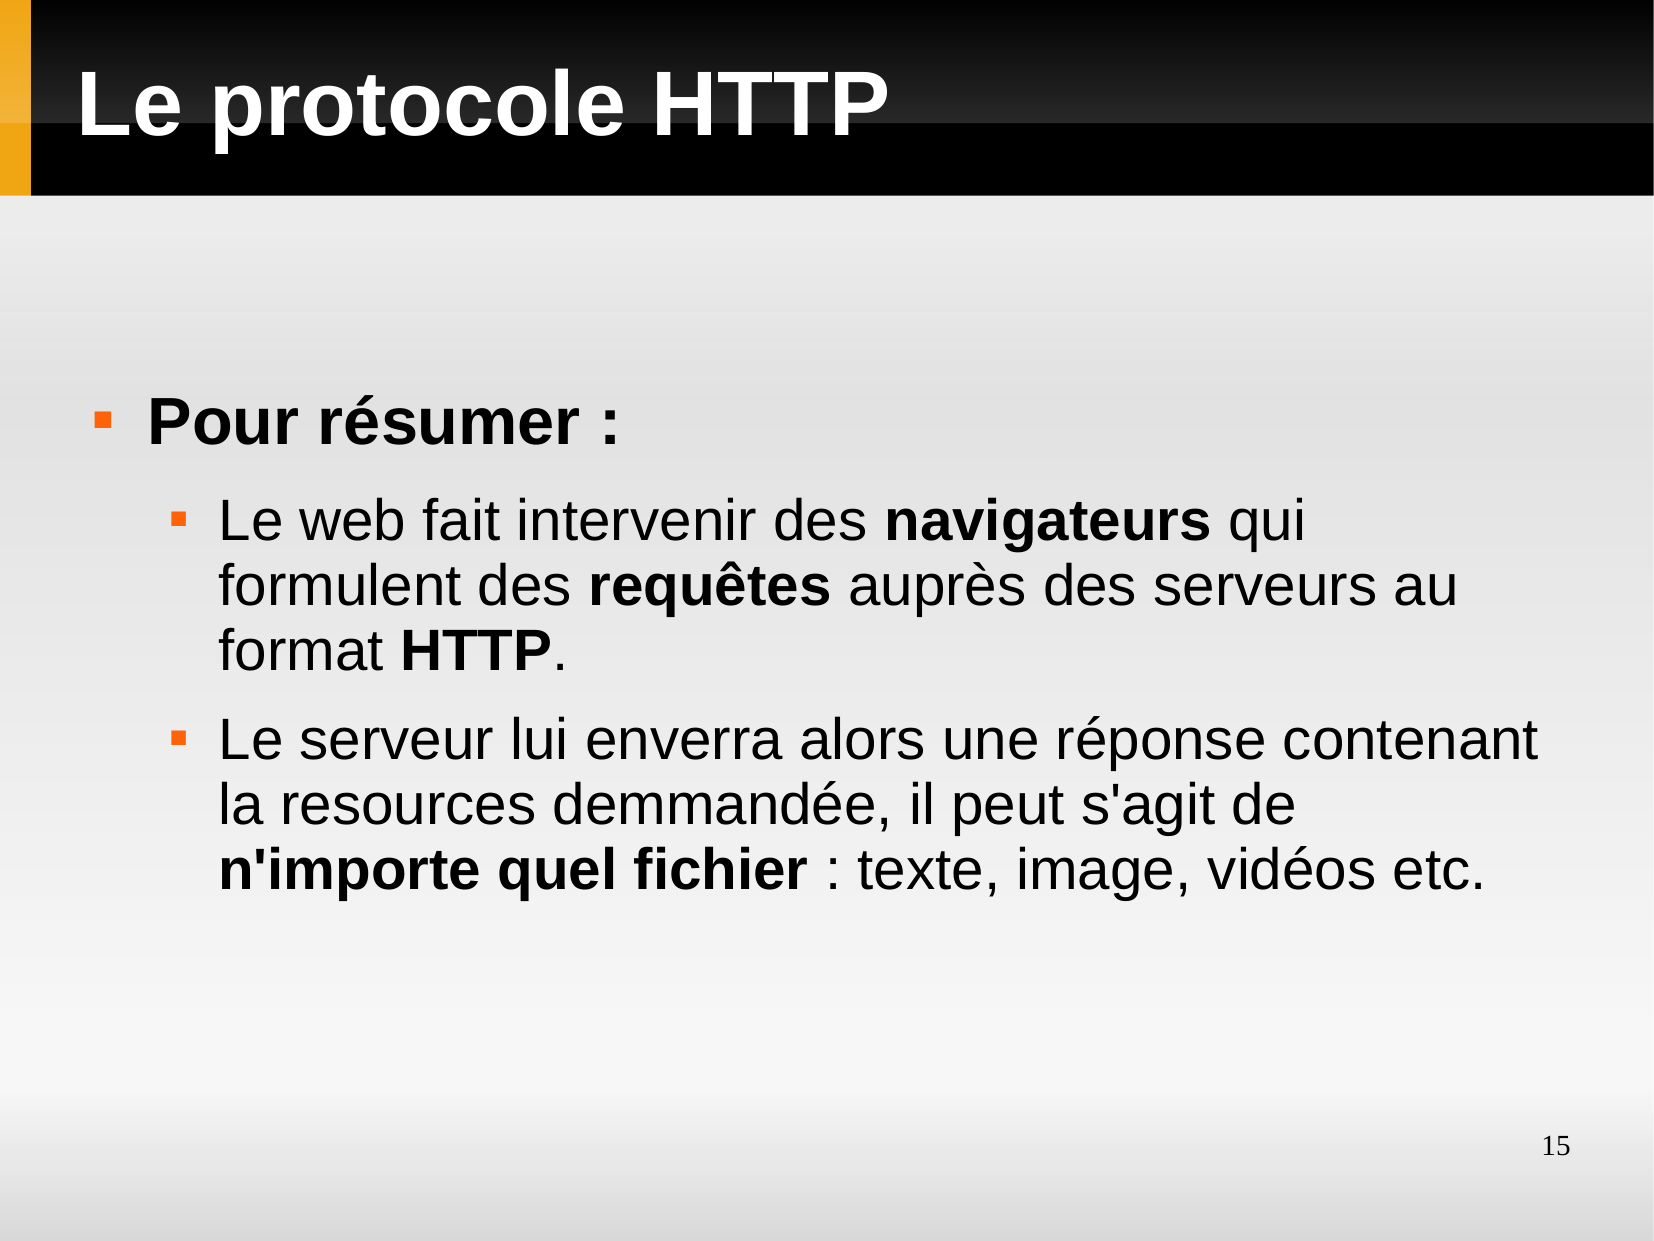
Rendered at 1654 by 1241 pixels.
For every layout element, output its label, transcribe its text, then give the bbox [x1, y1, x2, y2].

list Pour résumer : Le web fait intervenir des navigateurs qui formulent des requêtes auprès des serveurs au format HTTP. Le serveur lui enverra alors une réponse contenant la resources demmandée, il peut s'agit de n'importe quel fichier : texte, image, vidéos etc. [76, 383, 1565, 1203]
title Le protocole HTTP [76, 0, 1565, 208]
picture [0, 0, 1654, 1241]
